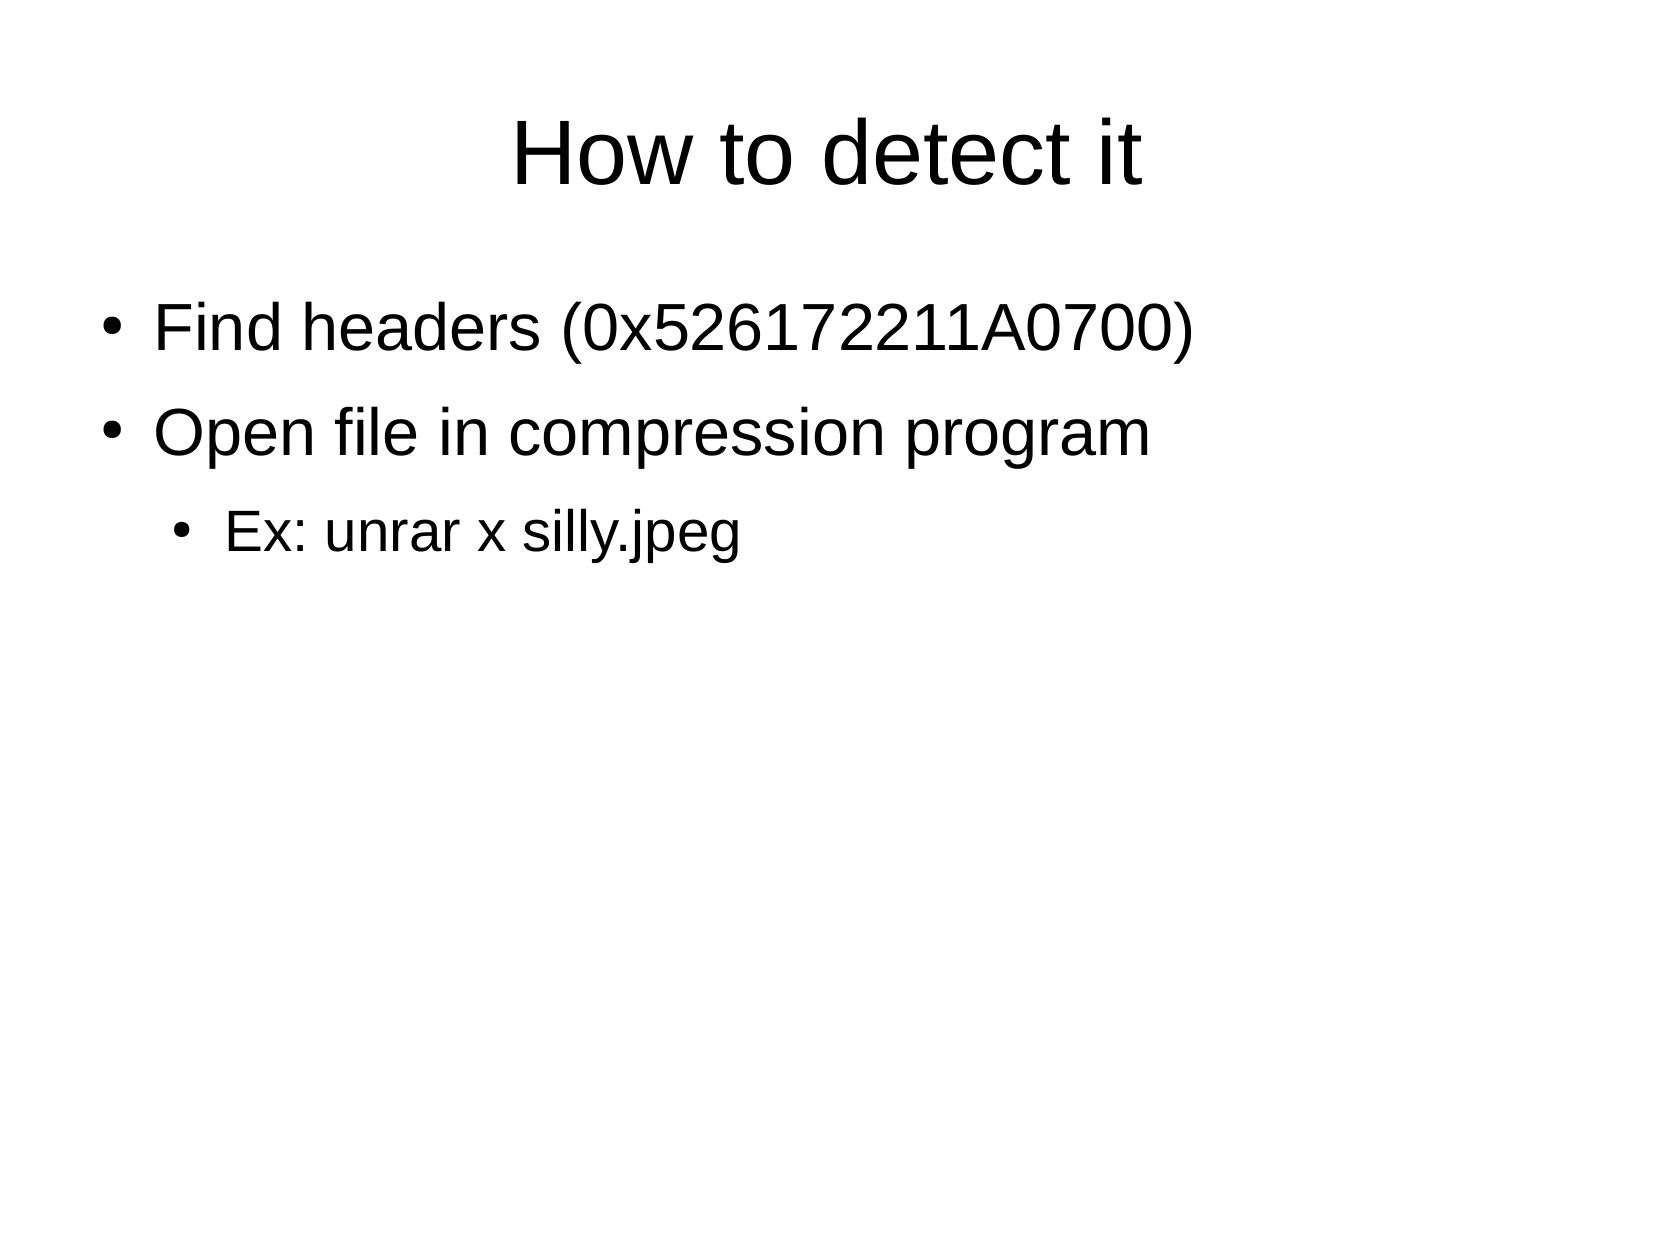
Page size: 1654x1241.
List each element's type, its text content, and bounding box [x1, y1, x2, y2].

list Find headers (0x526172211A0700) Open file in compression program Ex: unrar x silly.jpeg [82, 290, 1571, 1109]
title How to detect it [82, 49, 1571, 257]
